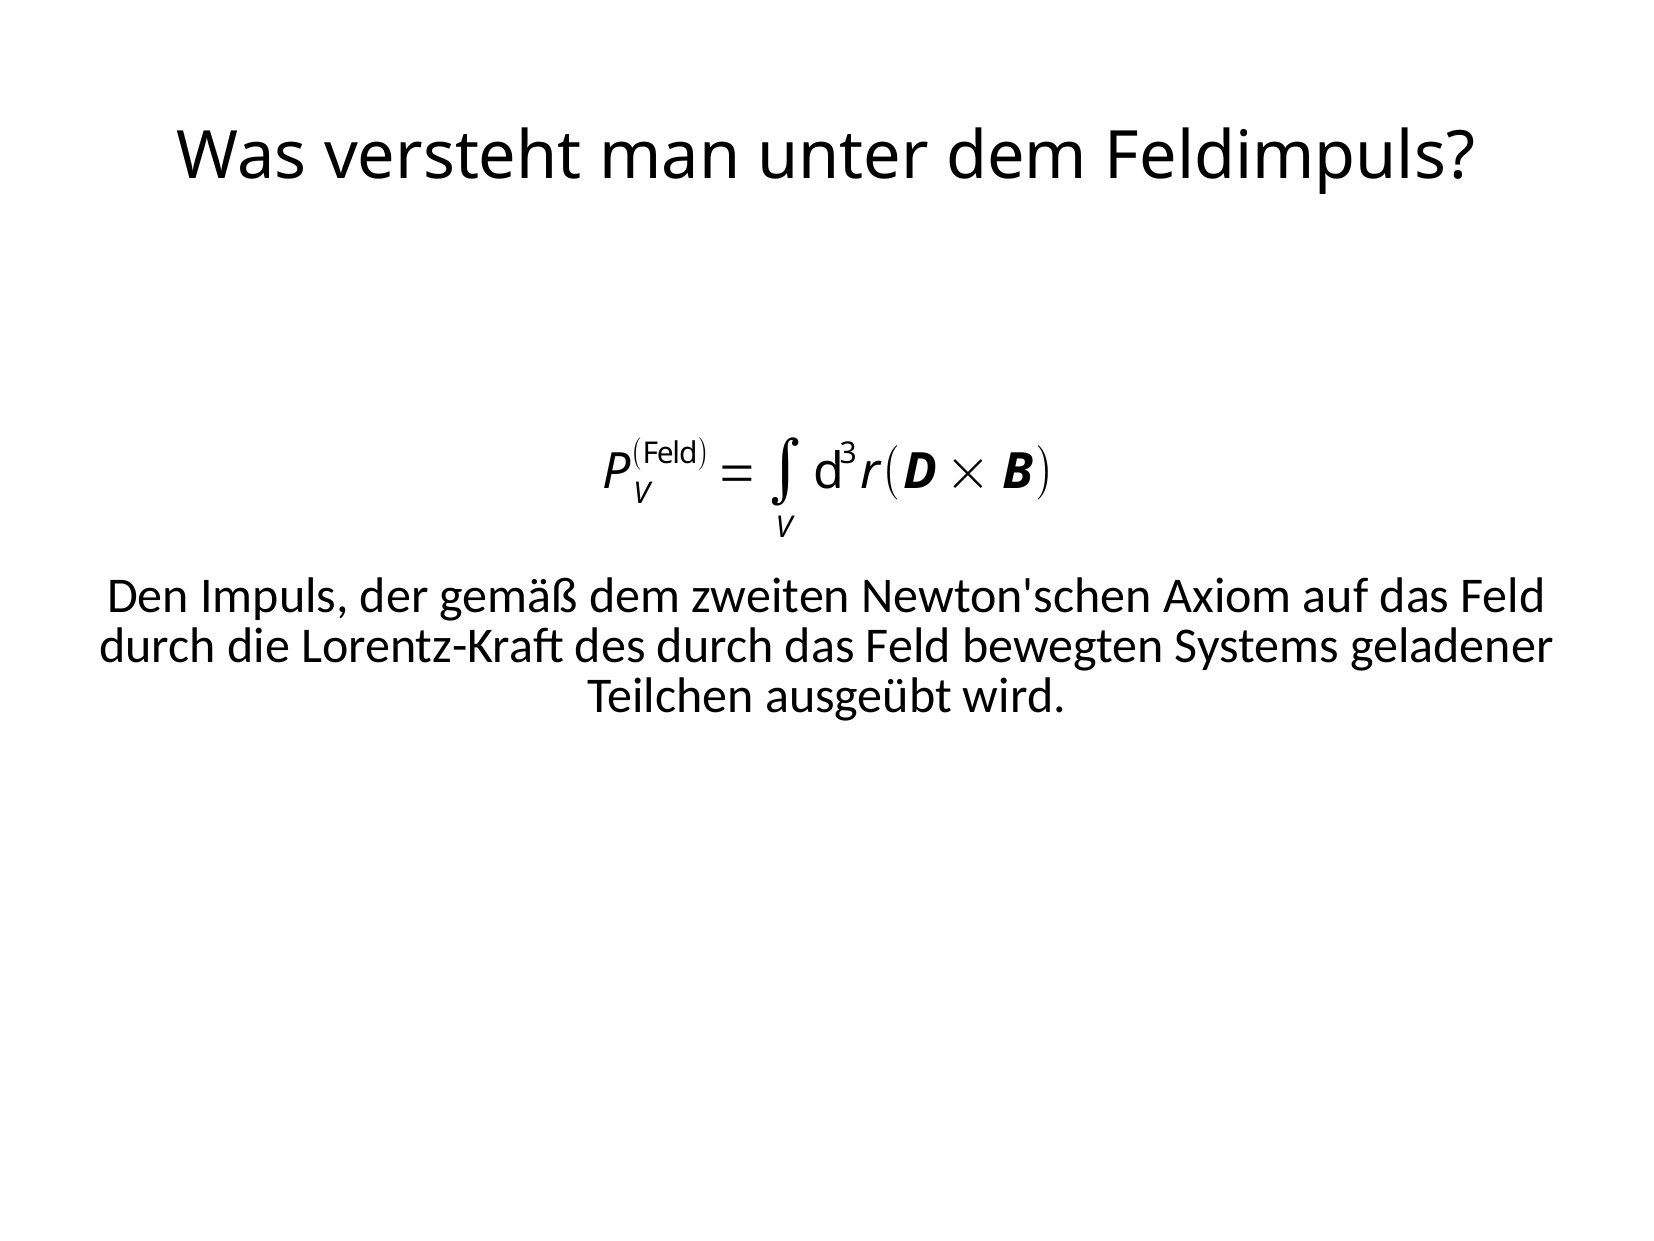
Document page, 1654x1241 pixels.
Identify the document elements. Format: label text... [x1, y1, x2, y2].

subtitle Den Impuls, der gemäß dem zweiten Newton'schen Axiom auf das Feld durch die Lorentz-Kraft des durch das Feld bewegten Systems geladener Teilchen ausgeübt wird. [82, 290, 1571, 1010]
title Was versteht man unter dem Feldimpuls? [82, 49, 1571, 257]
chart [595, 434, 1058, 546]
